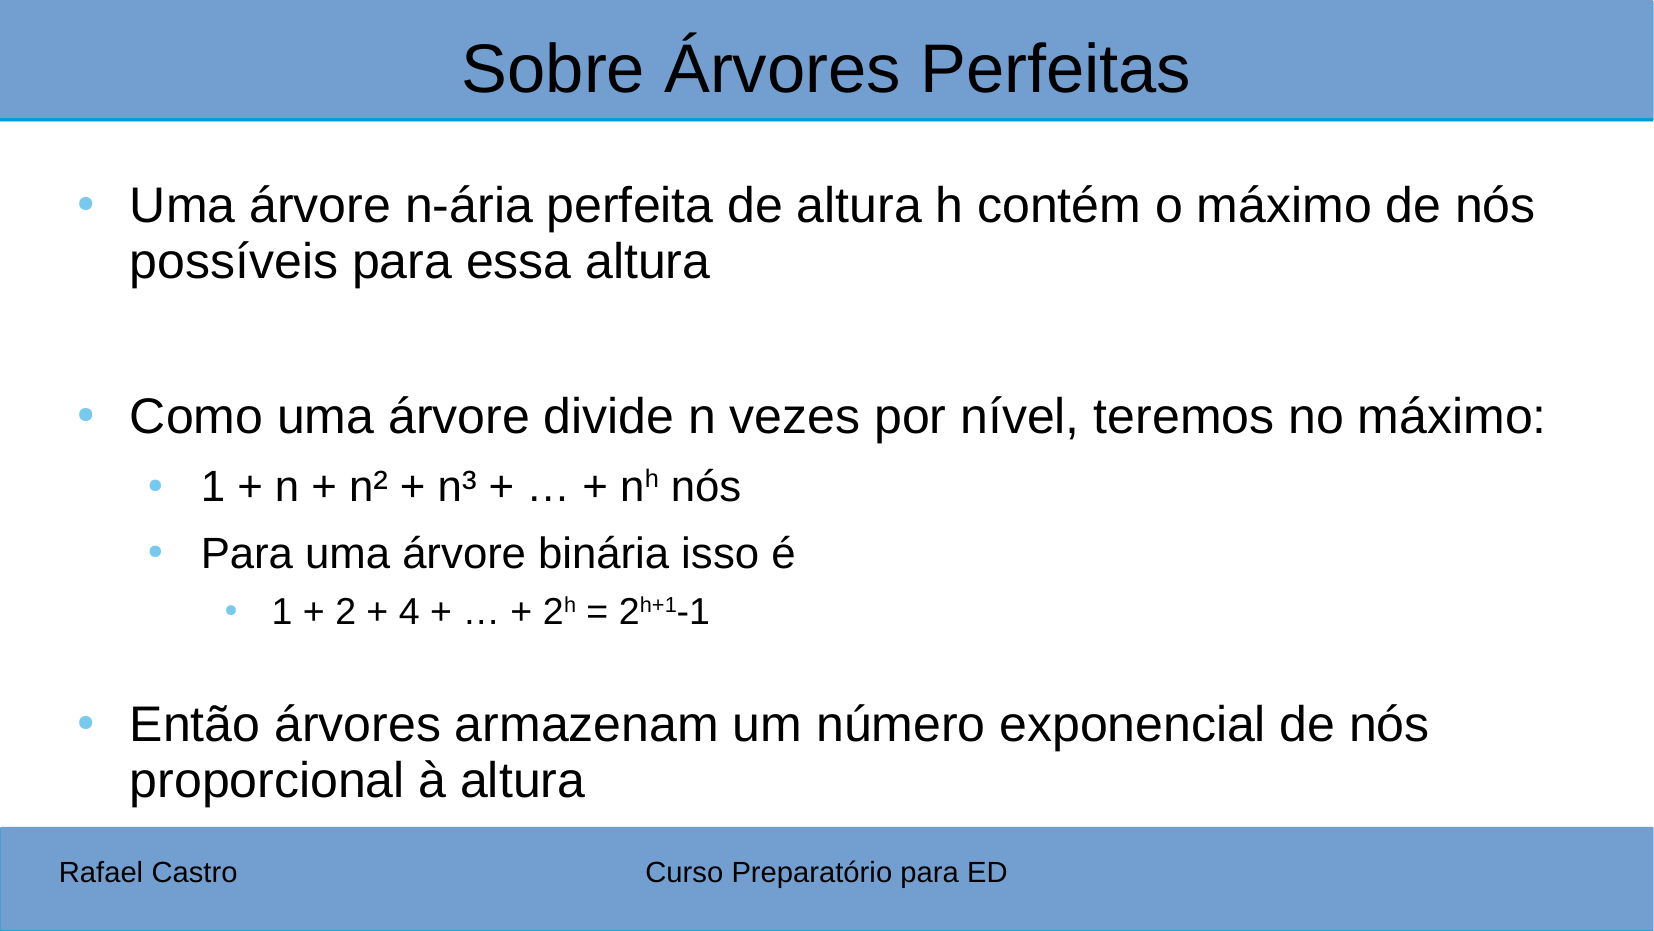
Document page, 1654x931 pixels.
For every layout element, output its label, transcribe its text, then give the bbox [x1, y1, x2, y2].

list Uma árvore n-ária perfeita de altura h contém o máximo de nós possíveis para essa altura Como uma árvore divide n vezes por nível, teremos no máximo: 1 + n + n² + n³ + … + nh nós Para uma árvore binária isso é 1 + 2 + 4 + … + 2h = 2h+1-1 Então árvores armazenam um número exponencial de nós proporcional à altura [59, 177, 1595, 768]
title Sobre Árvores Perfeitas [59, 29, 1595, 108]
